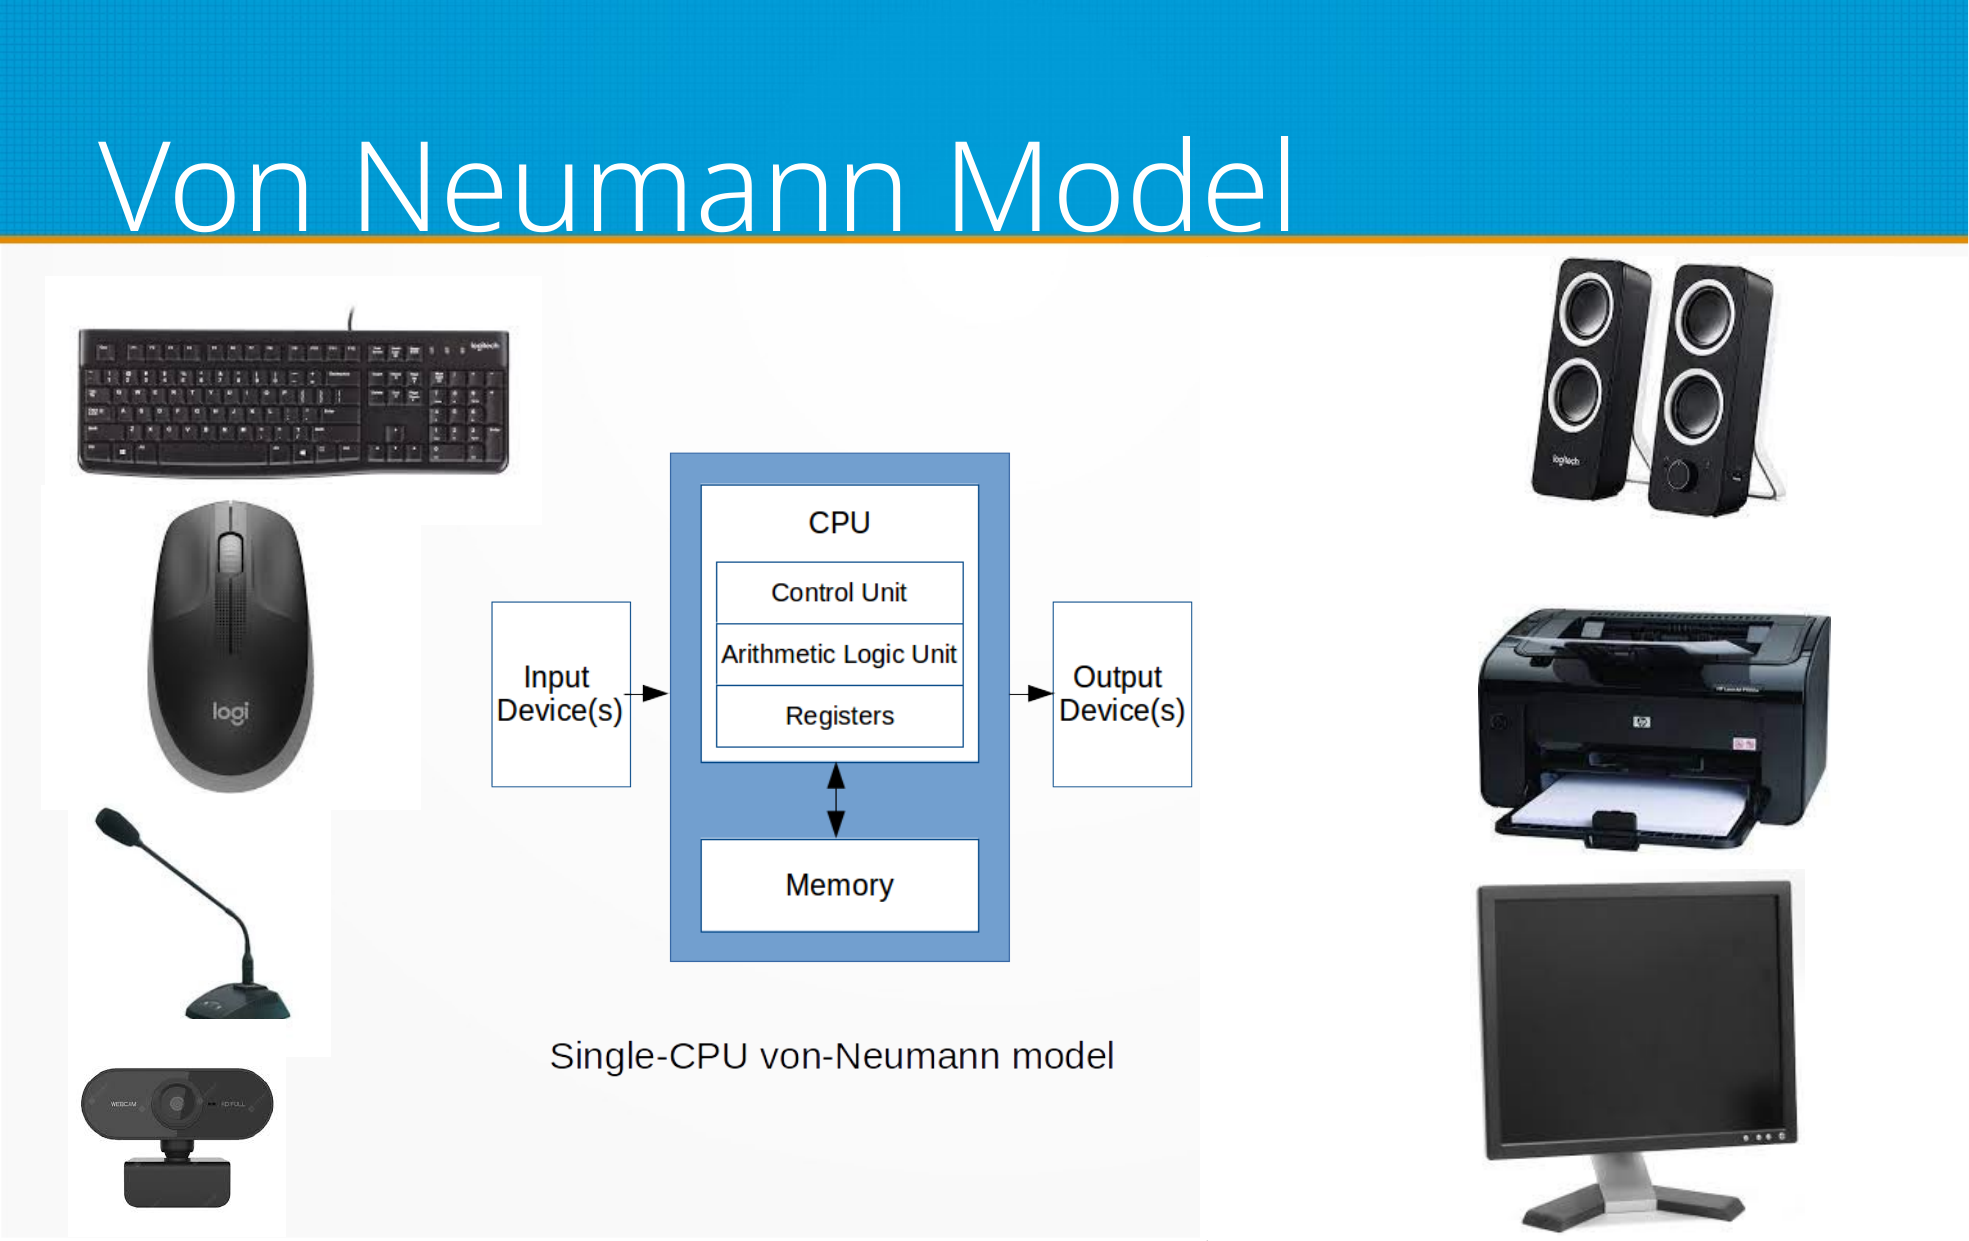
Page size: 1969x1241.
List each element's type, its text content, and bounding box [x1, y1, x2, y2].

picture [1470, 554, 1831, 1239]
picture [0, 233, 1199, 1241]
text_box [1199, 256, 1968, 1241]
picture [1425, 233, 1969, 1241]
title Von Neumann Model [98, 49, 1870, 257]
